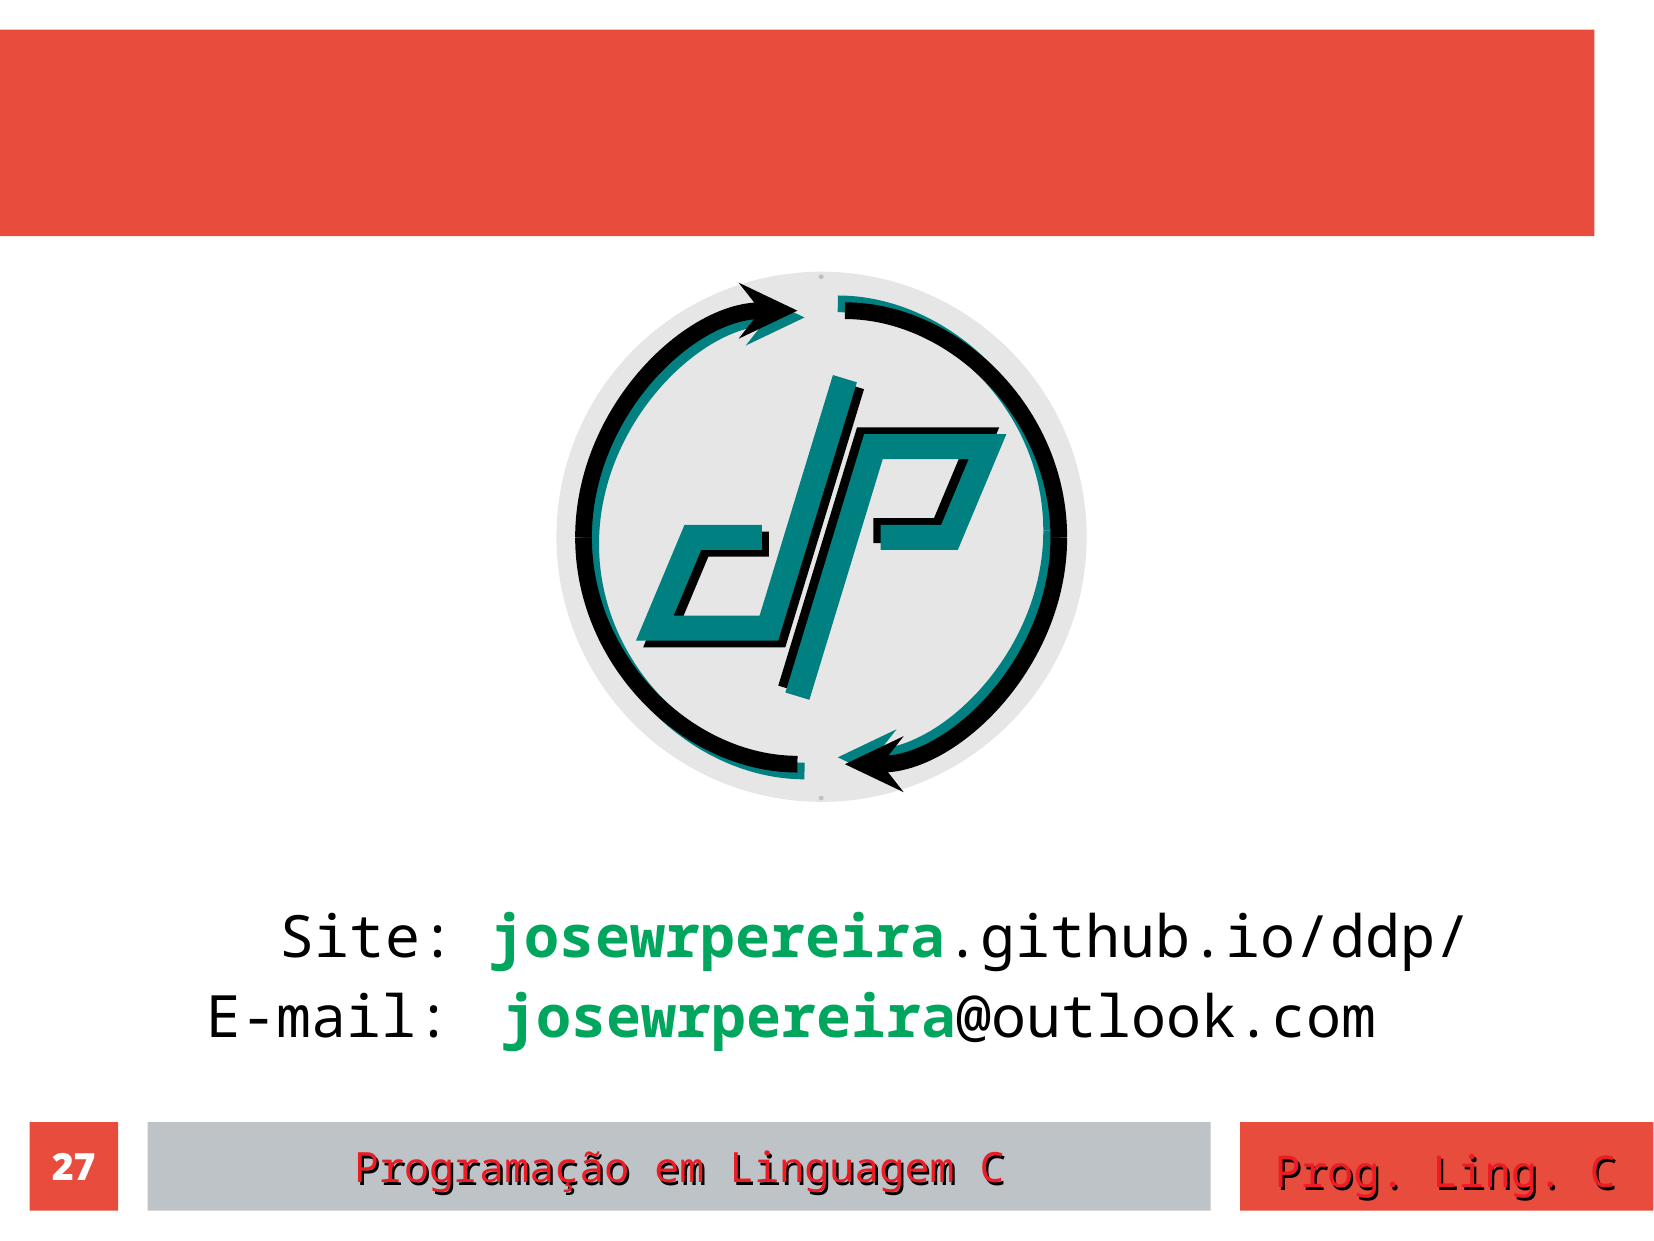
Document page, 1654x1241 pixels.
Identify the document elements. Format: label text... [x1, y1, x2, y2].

text_box Programação em Linguagem C [339, 1133, 1019, 1199]
picture [556, 271, 1087, 802]
text_box Prog. Ling. C [1233, 1133, 1654, 1202]
text_box Site: josewrpereira.github.io/ddp/ E-mail: josewrpereira@outlook.com [82, 809, 1606, 1122]
